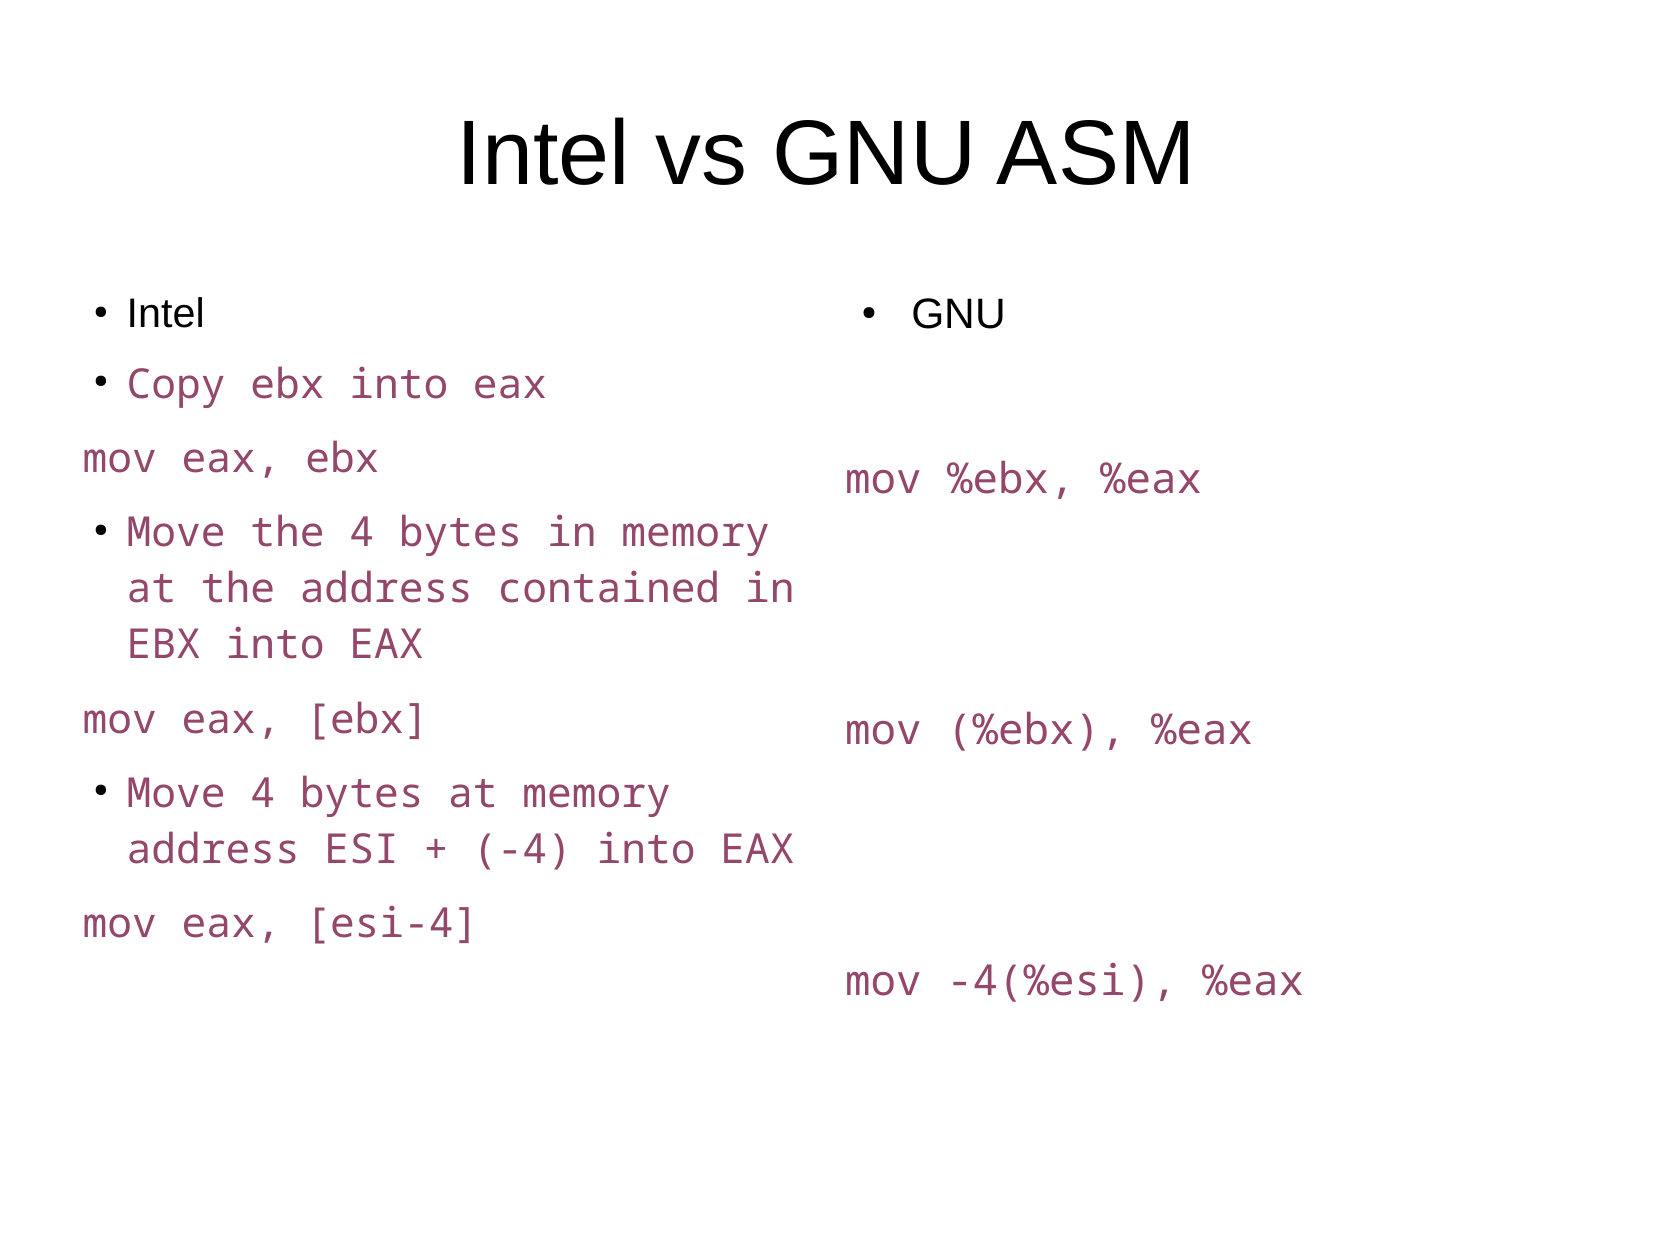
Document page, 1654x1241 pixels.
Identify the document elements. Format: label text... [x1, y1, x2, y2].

title Intel vs GNU ASM [82, 49, 1571, 257]
list Intel Copy ebx into eax mov eax, ebx Move the 4 bytes in memory at the address contained in EBX into EAX mov eax, [ebx] Move 4 bytes at memory address ESI + (-4) into EAX mov eax, [esi-4] [82, 290, 809, 1010]
list GNU mov %ebx, %eax mov (%ebx), %eax mov -4(%esi), %eax [845, 290, 1572, 1010]
